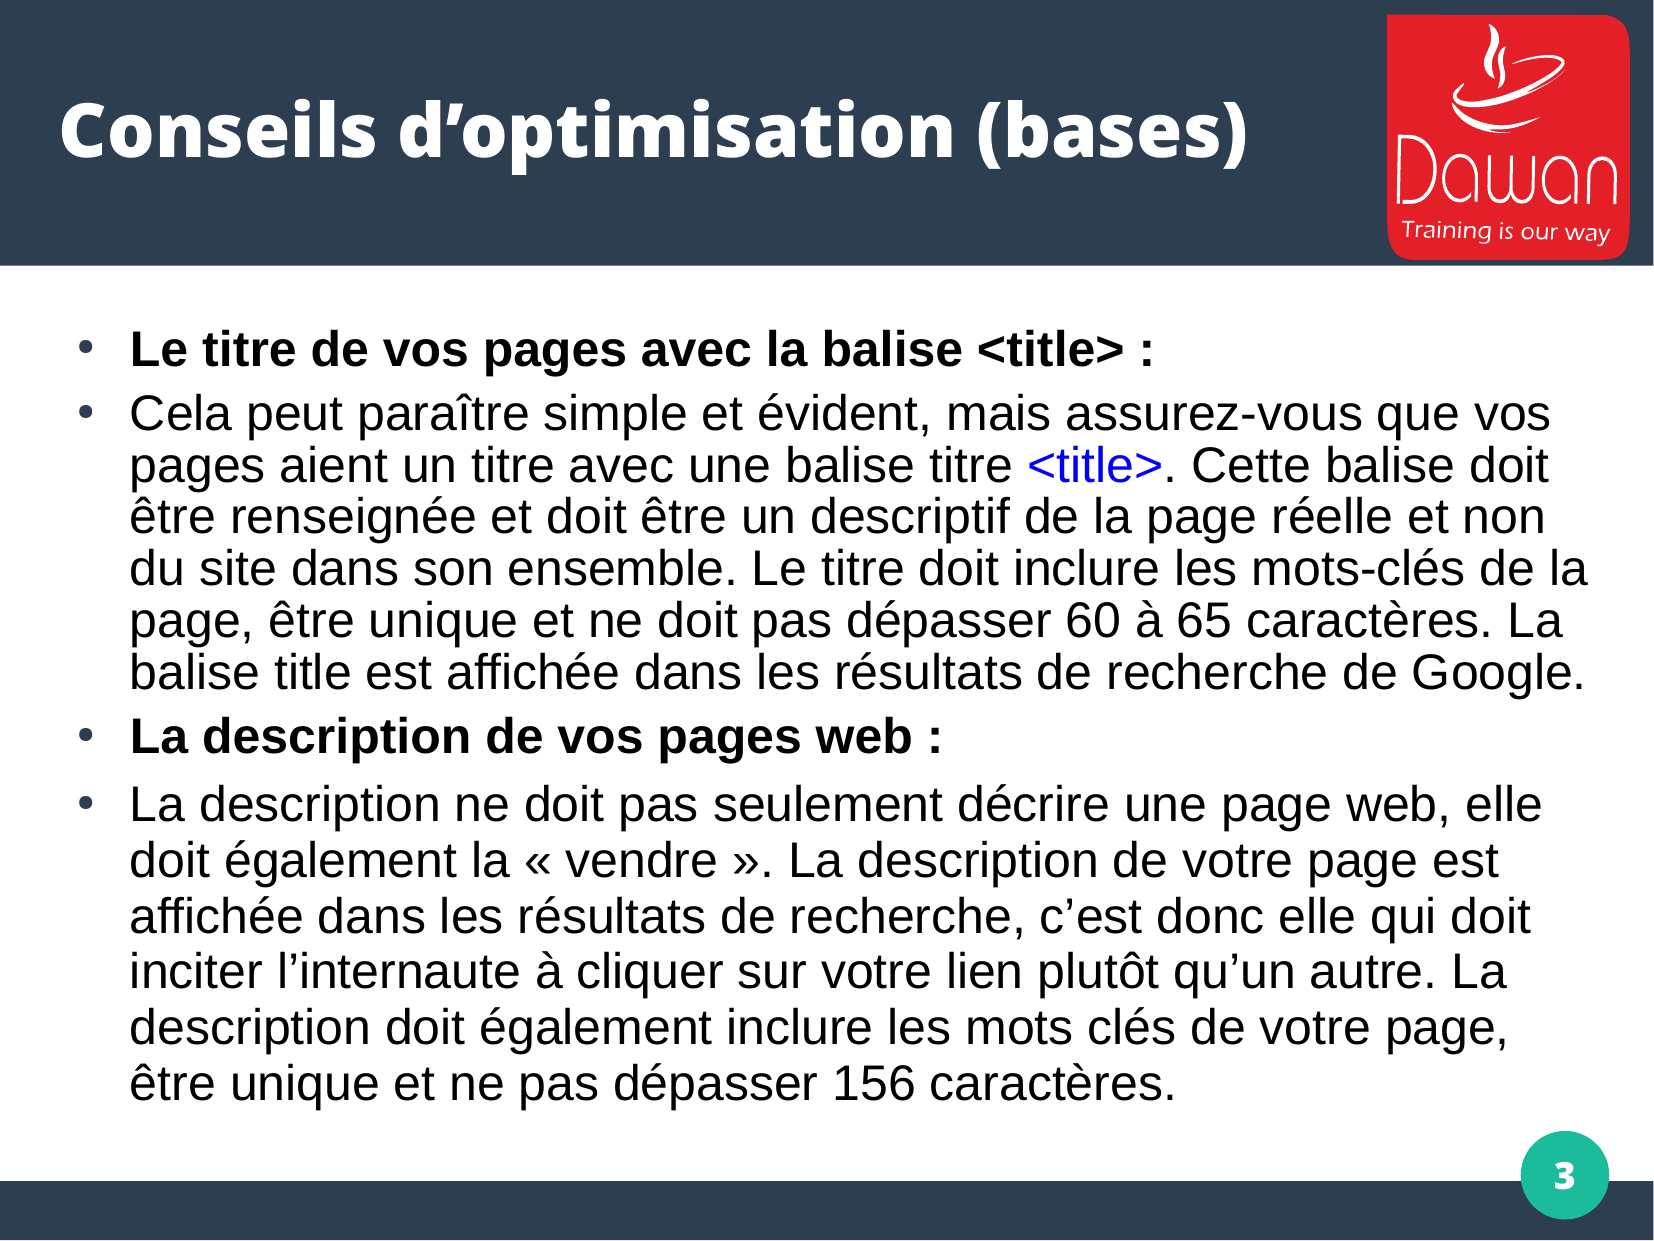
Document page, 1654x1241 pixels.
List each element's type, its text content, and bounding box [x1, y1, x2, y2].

title Conseils d’optimisation (bases) [59, 49, 1387, 207]
picture [1387, 14, 1630, 260]
list Le titre de vos pages avec la balise <title> : Cela peut paraître simple et évident, mais assurez-vous que vos pages aient un titre avec une balise titre <title>. Cette balise doit être renseignée et doit être un descriptif de la page réelle et non du site dans son ensemble. Le titre doit inclure les mots-clés de la page, être unique et ne doit pas dépasser 60 à 65 caractères. La balise title est affichée dans les résultats de recherche de Google. La description de vos pages web : La description ne doit pas seulement décrire une page web, elle doit également la « vendre ». La description de votre page est affichée dans les résultats de recherche, c’est donc elle qui doit inciter l’internaute à cliquer sur votre lien plutôt qu’un autre. La description doit également inclure les mots clés de votre page, être unique et ne pas dépasser 156 caractères. [59, 324, 1595, 1152]
